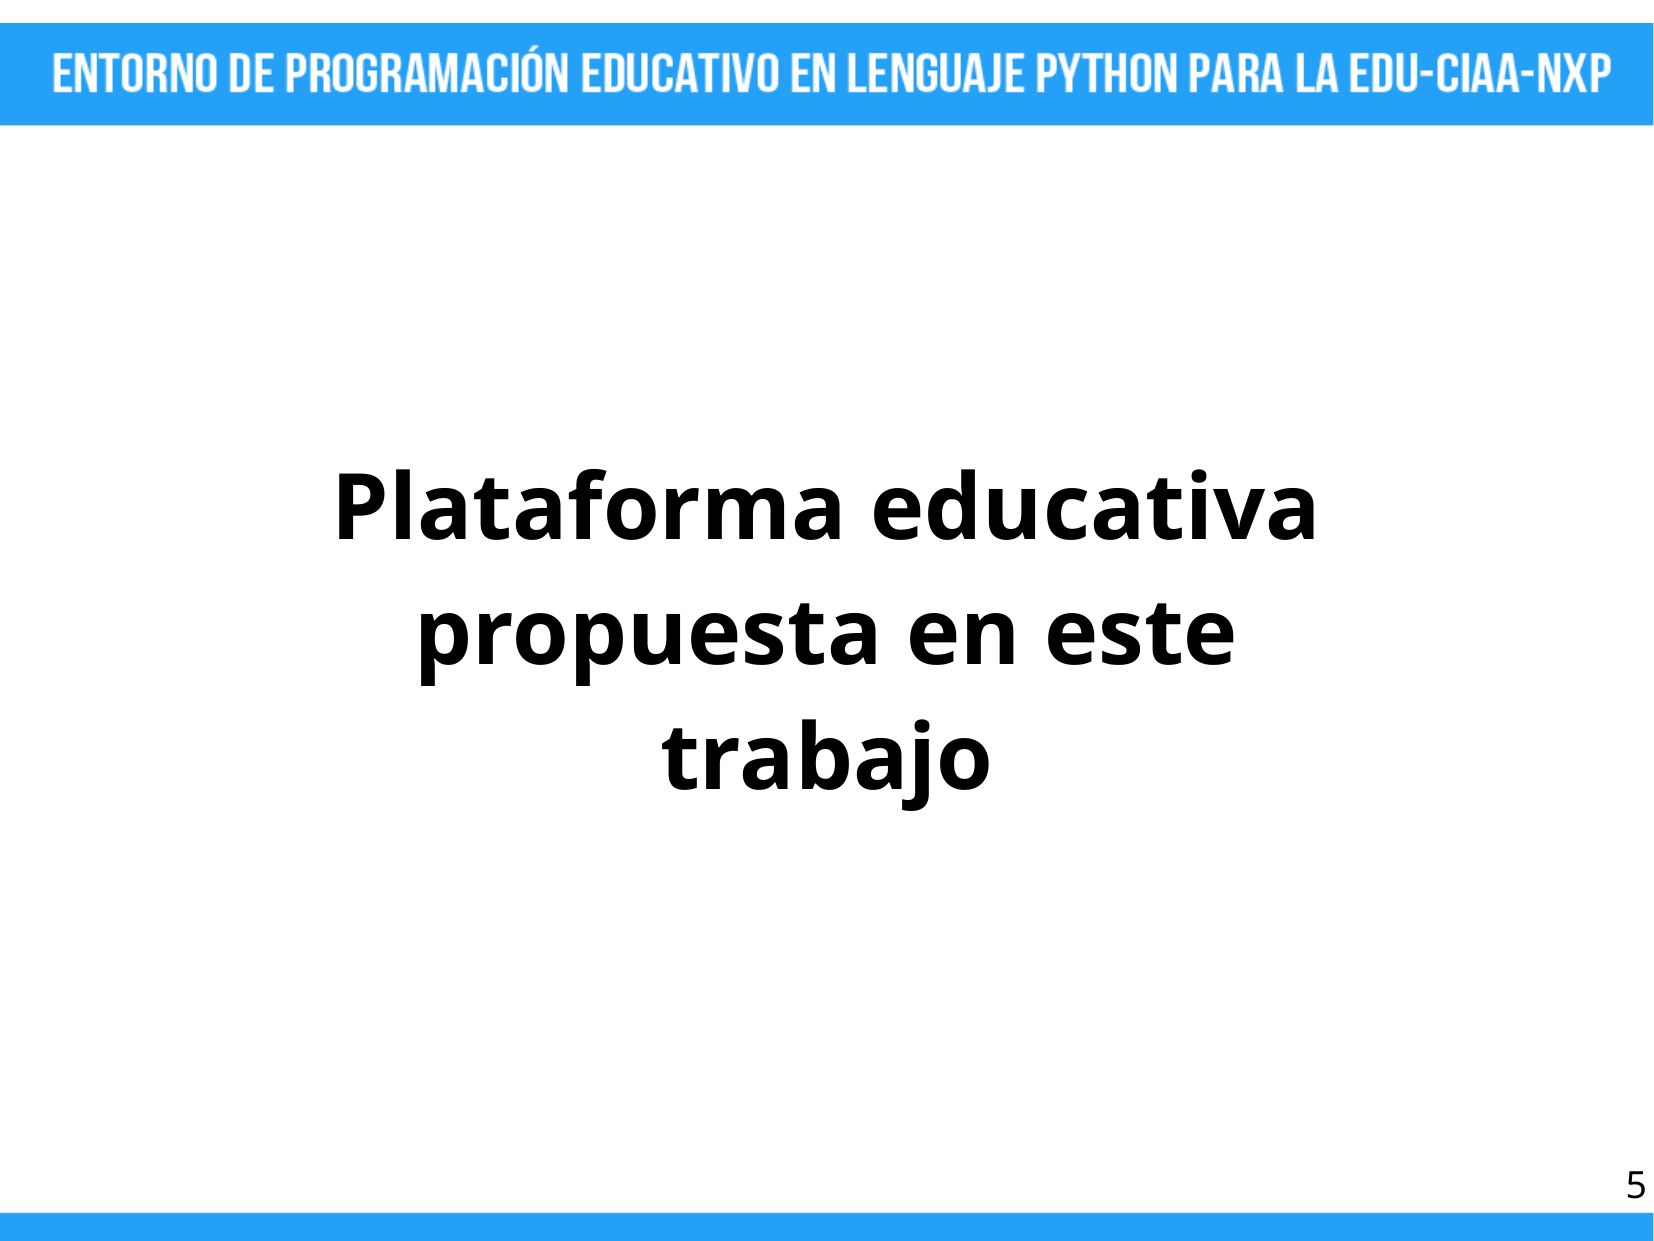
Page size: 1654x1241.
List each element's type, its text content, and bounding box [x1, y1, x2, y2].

title Plataforma educativa propuesta en este trabajo [82, 461, 1571, 797]
text_box 5 [1610, 1151, 1654, 1220]
picture [0, 23, 1654, 1241]
